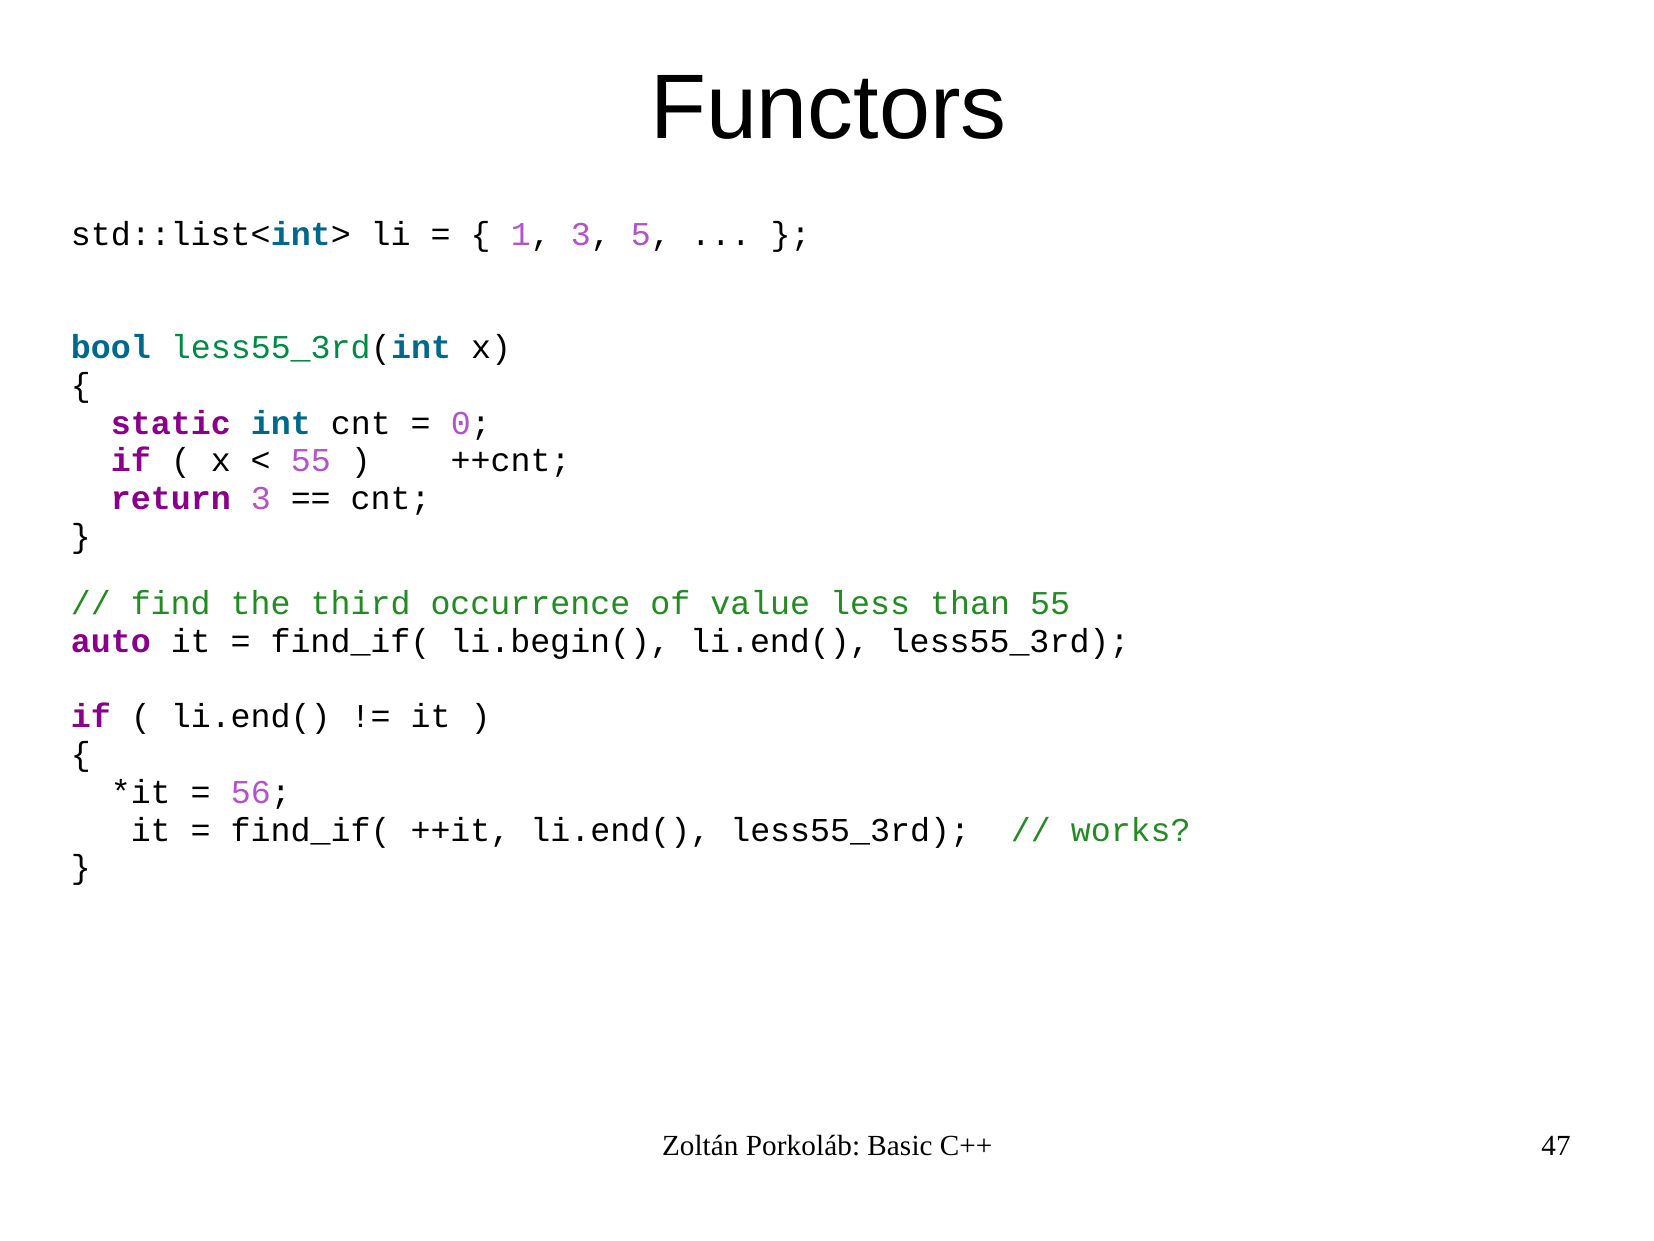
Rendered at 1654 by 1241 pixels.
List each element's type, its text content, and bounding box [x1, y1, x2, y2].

list std::list<int> li = { 1, 3, 5, ... }; bool less55_3rd(int x) { static int cnt = 0; if ( x < 55 ) ++cnt; return 3 == cnt; } // find the third occurrence of value less than 55 auto it = find_if( li.begin(), li.end(), less55_3rd); if ( li.end() != it ) { *it = 56; it = find_if( ++it, li.end(), less55_3rd); // works? } [0, 180, 1546, 1171]
title Functors [60, 2, 1598, 211]
